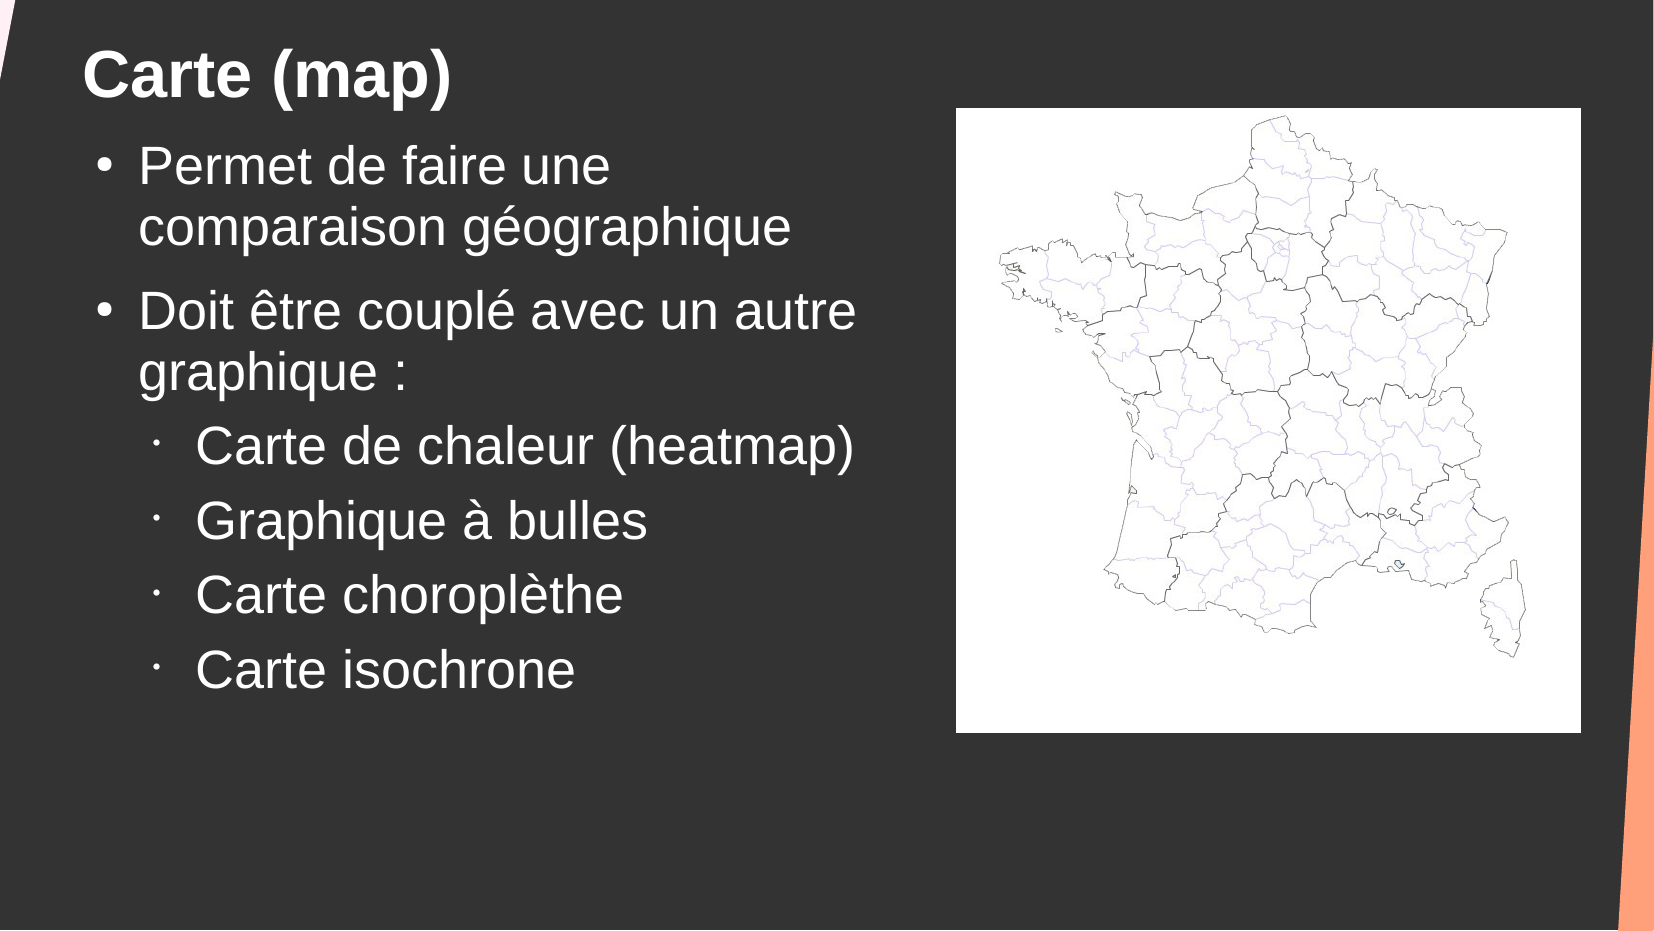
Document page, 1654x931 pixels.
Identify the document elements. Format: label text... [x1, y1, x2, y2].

text_box [1618, 321, 1654, 931]
text_box [0, 0, 16, 80]
title Carte (map) [82, 37, 1571, 115]
list Permet de faire une comparaison géographique Doit être couplé avec un autre graphique : Carte de chaleur (heatmap) Graphique à bulles Carte choroplèthe Carte isochrone [80, 135, 863, 756]
picture [956, 108, 1581, 733]
